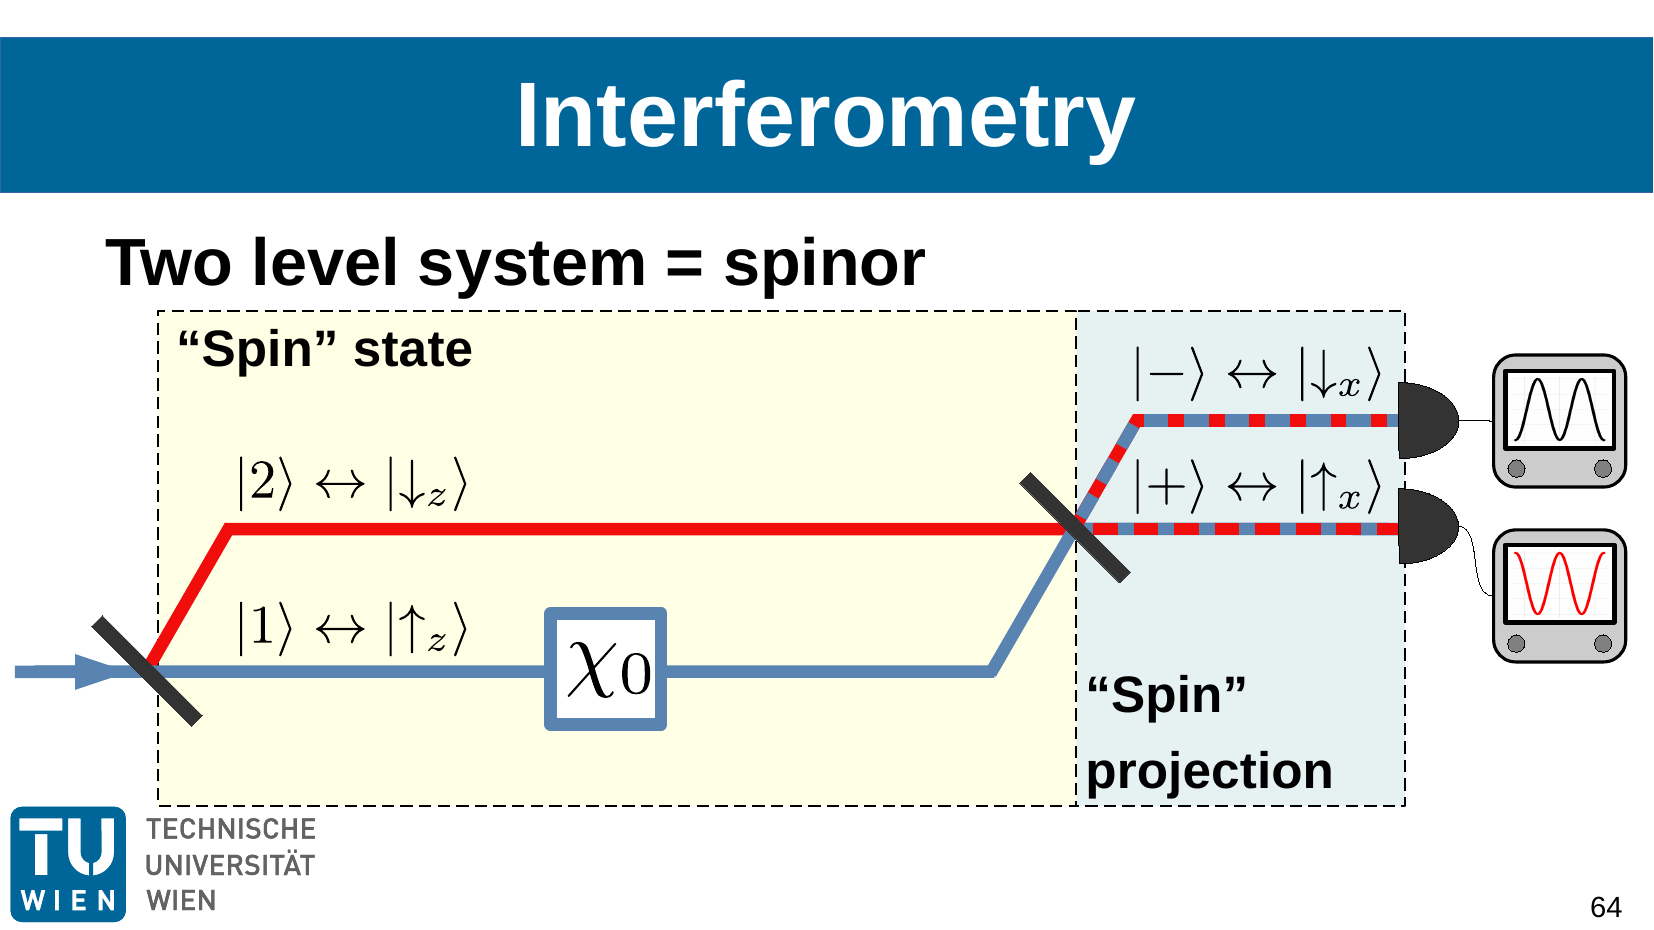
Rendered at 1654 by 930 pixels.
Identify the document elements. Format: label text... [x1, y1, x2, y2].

text_box [1493, 529, 1626, 662]
list “Spin” state [175, 319, 505, 410]
picture [1133, 456, 1382, 522]
picture [219, 600, 468, 665]
picture [219, 445, 468, 522]
list Two level system = spinor [105, 225, 1231, 316]
text_box [1493, 354, 1626, 488]
picture [1133, 337, 1382, 412]
text_box [91, 310, 1459, 806]
list “Spin” projection [1085, 665, 1404, 801]
picture [1507, 373, 1612, 446]
picture [551, 627, 658, 713]
title Interferometry [0, 37, 1653, 193]
picture [1507, 547, 1612, 620]
